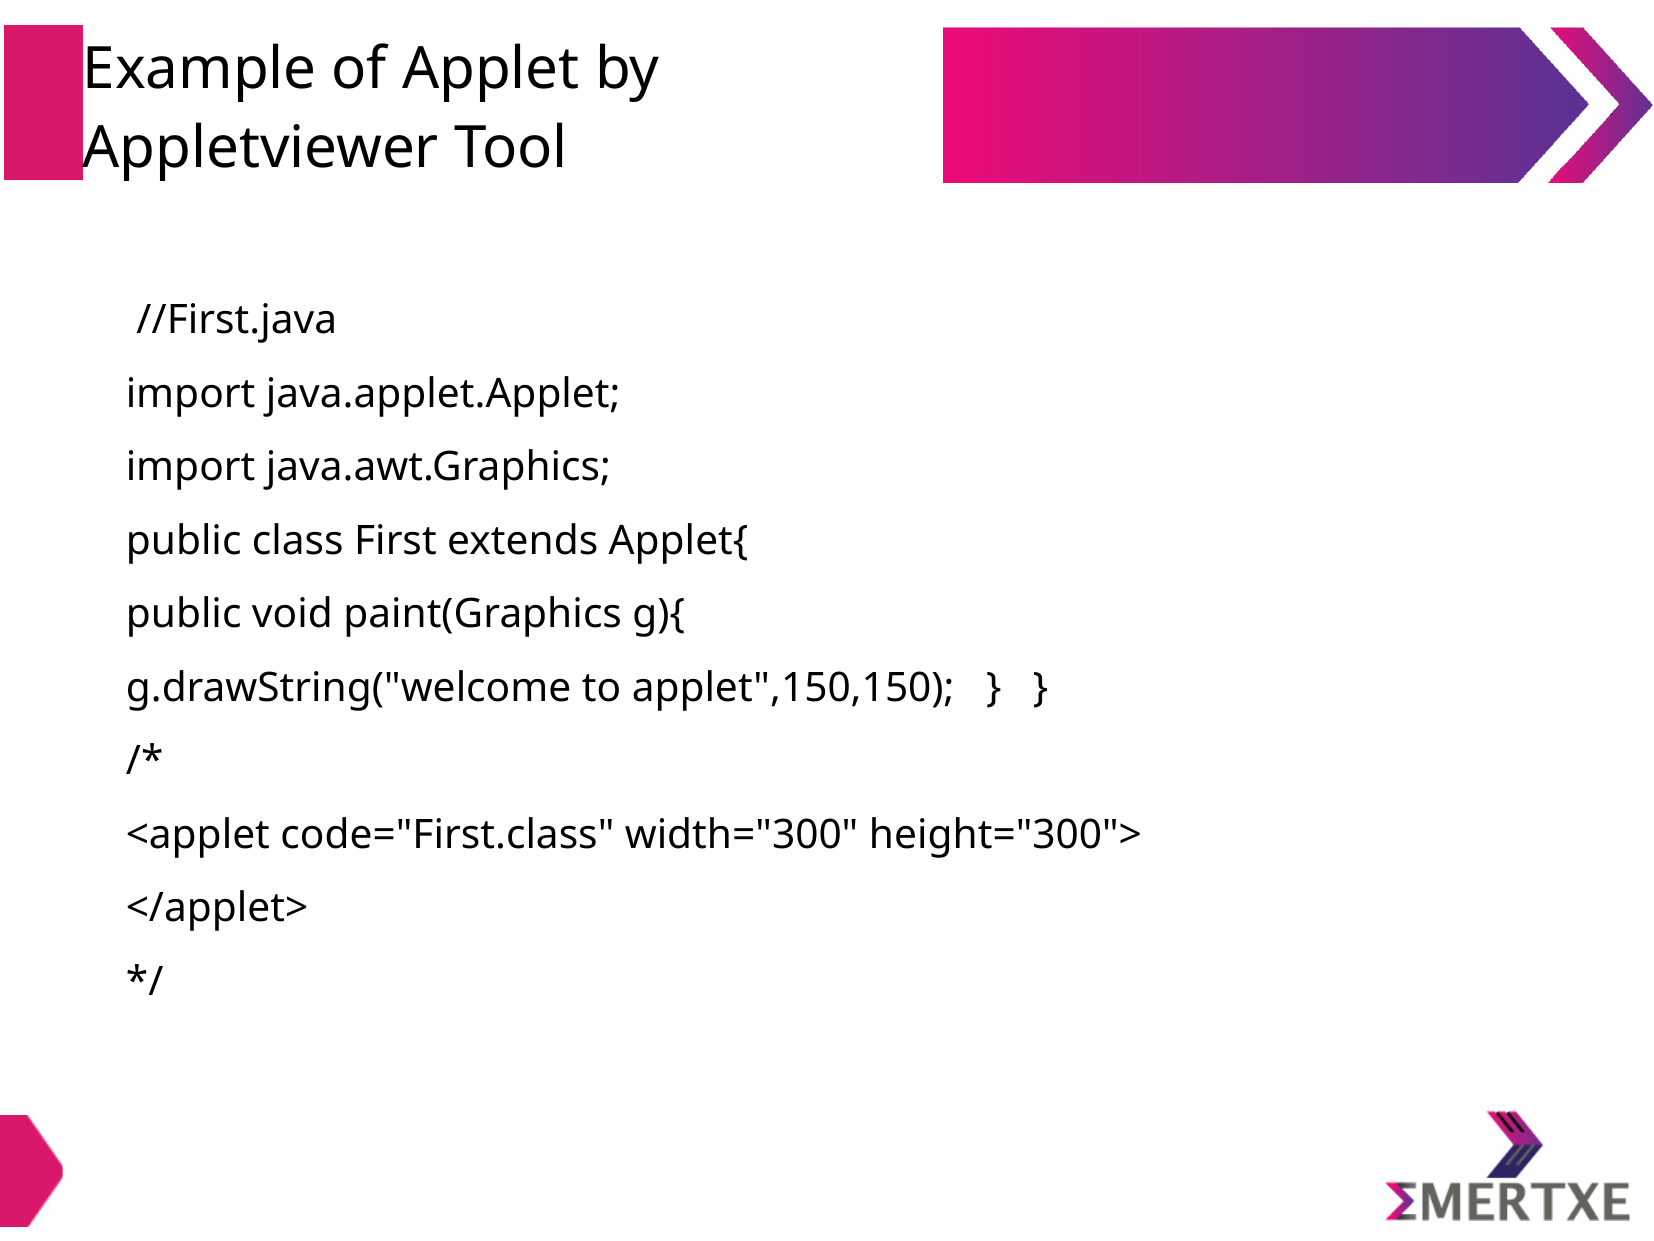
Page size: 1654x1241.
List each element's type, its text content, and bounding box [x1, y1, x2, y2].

title Example of Applet by Appletviewer Tool [82, 2, 1571, 210]
picture [1571, 27, 1653, 183]
list //First.java import java.applet.Applet; import java.awt.Graphics; public class First extends Applet{ public void paint(Graphics g){ g.drawString("welcome to applet",150,150); } } /* <applet code="First.class" width="300" height="300"> </applet> */ [82, 290, 1571, 1010]
picture [1385, 1107, 1631, 1221]
